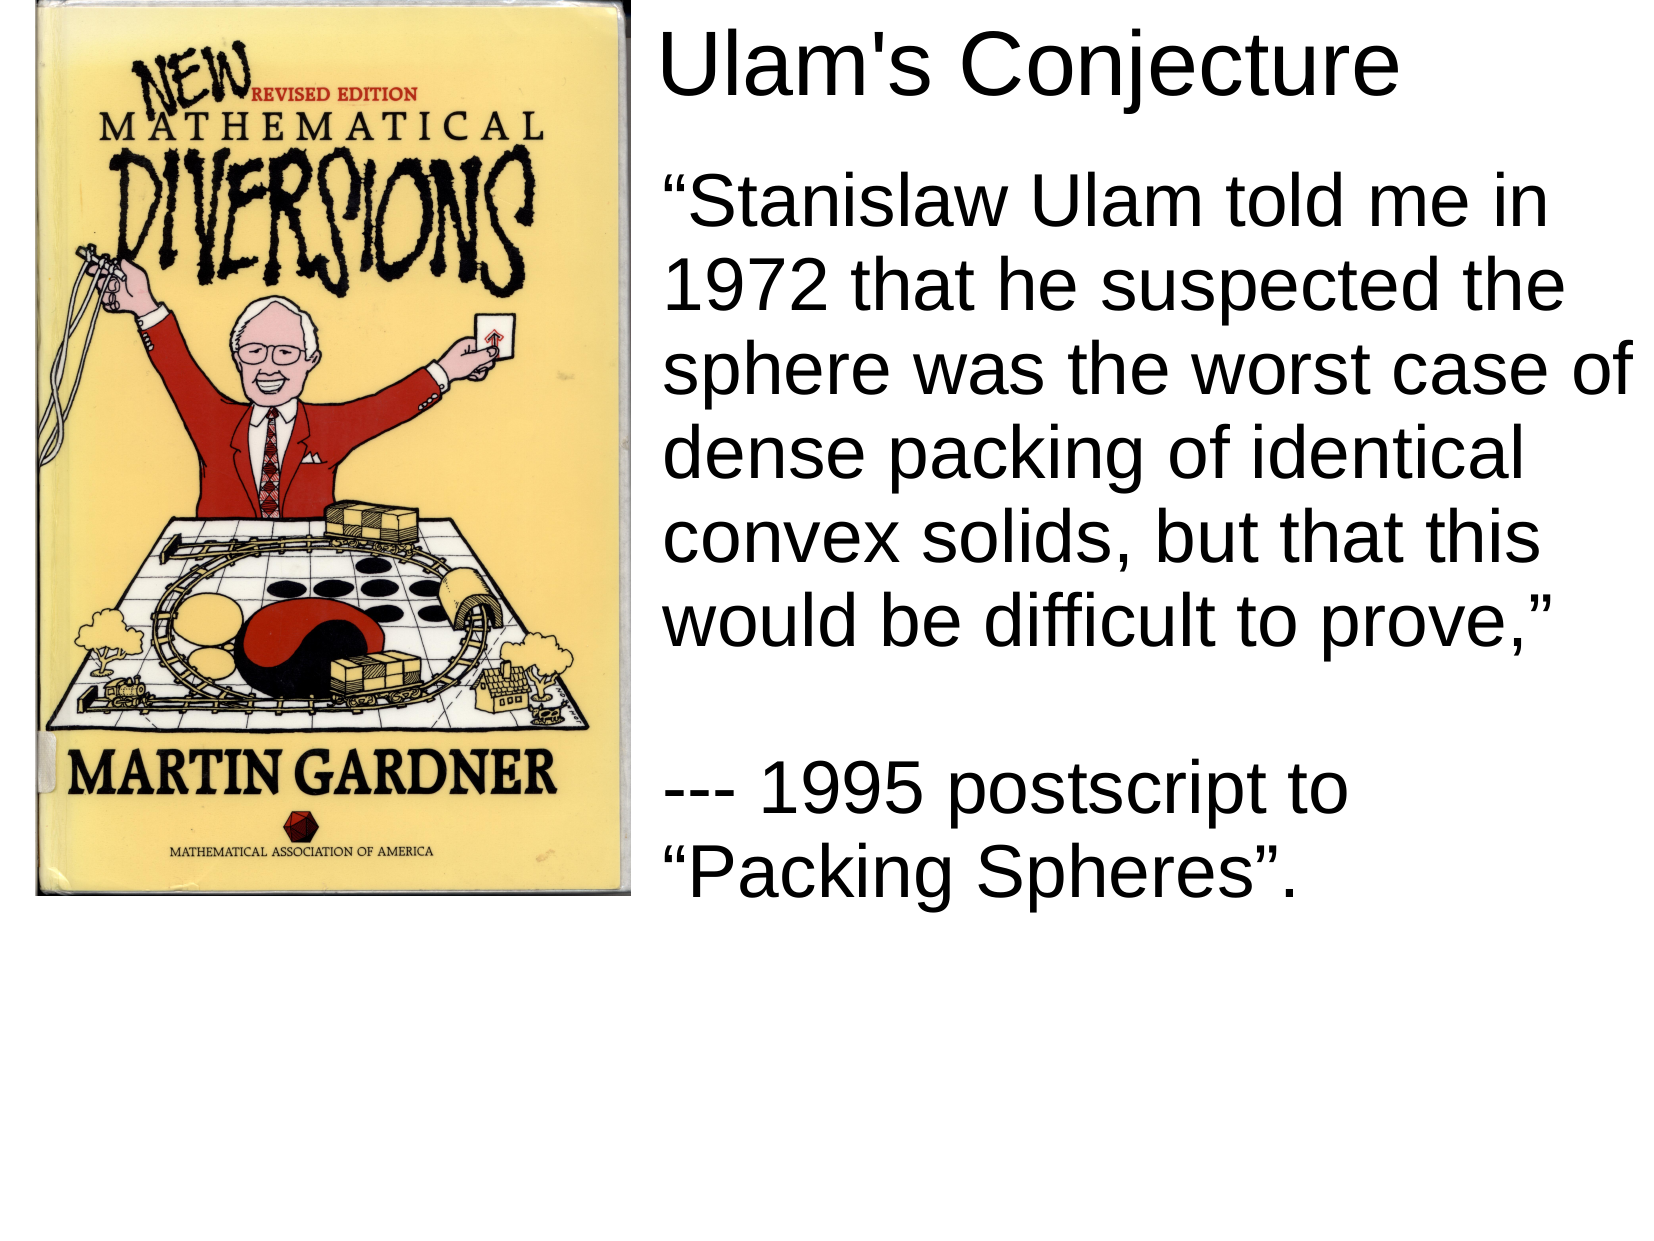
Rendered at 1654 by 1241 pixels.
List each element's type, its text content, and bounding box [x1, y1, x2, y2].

text_box Ulam's Conjecture [641, 5, 1654, 226]
picture [35, 0, 631, 896]
text_box “Stanislaw Ulam told me in 1972 that he suspected the sphere was the worst case of dense packing of identical convex solids, but that this would be difficult to prove,” --- 1995 postscript to “Packing Spheres”. [648, 226, 1650, 922]
